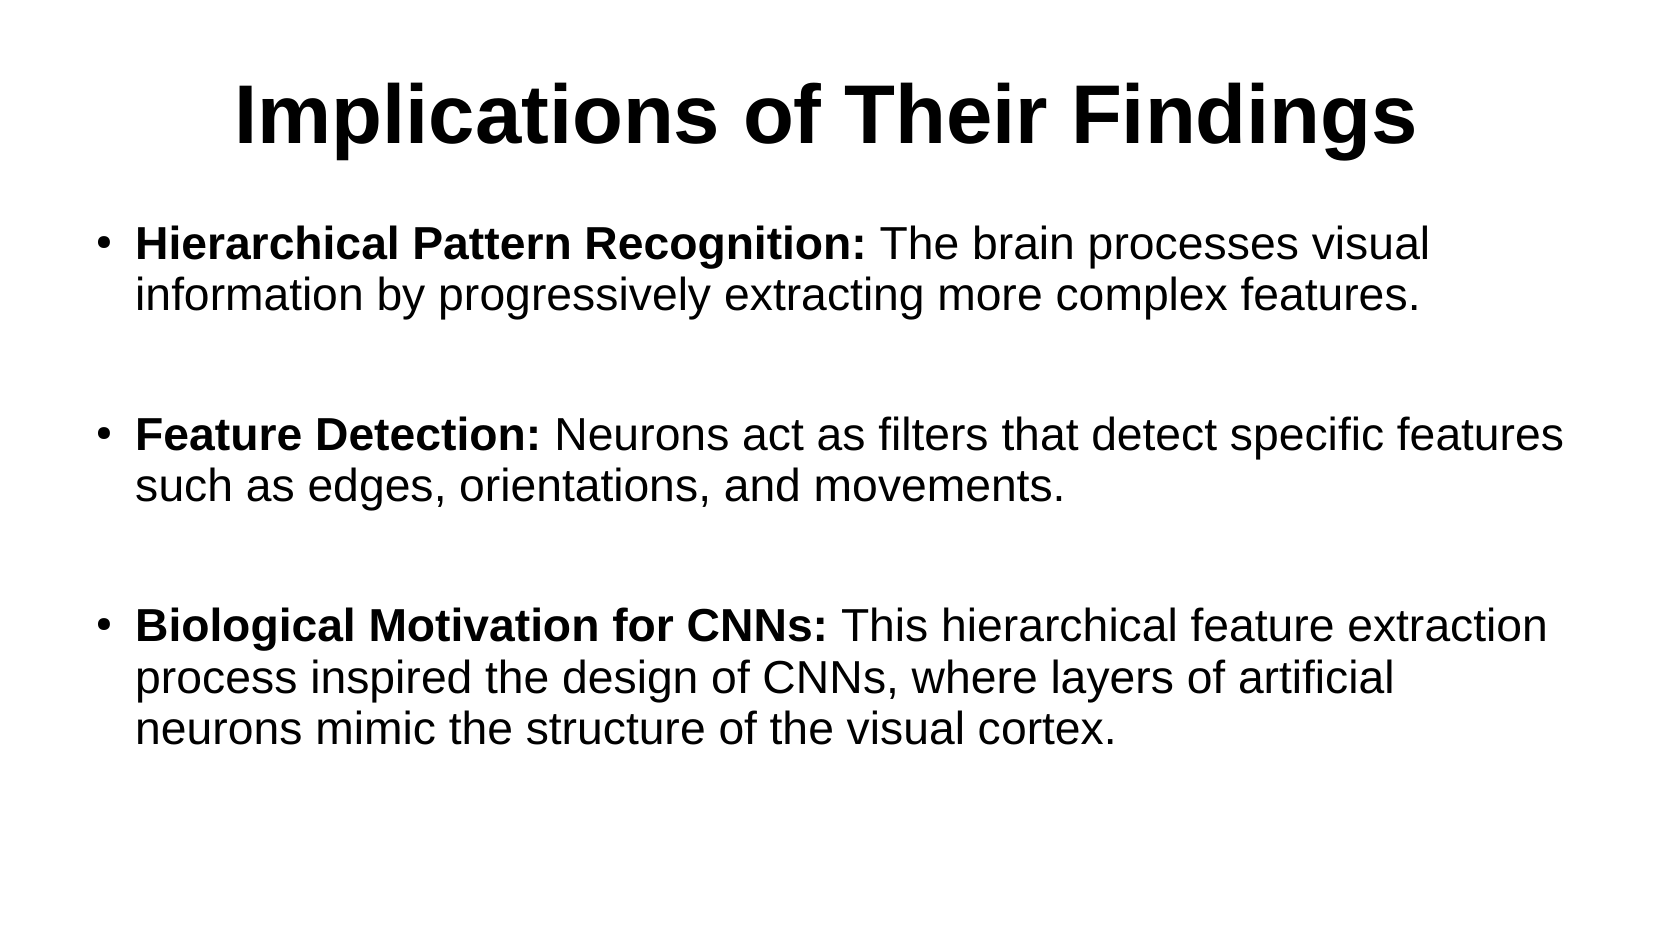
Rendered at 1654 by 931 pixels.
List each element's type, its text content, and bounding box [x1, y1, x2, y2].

title Implications of Their Findings [82, 37, 1571, 193]
list Hierarchical Pattern Recognition: The brain processes visual information by progressively extracting more complex features. Feature Detection: Neurons act as filters that detect specific features such as edges, orientations, and movements. Biological Motivation for CNNs: This hierarchical feature extraction process inspired the design of CNNs, where layers of artificial neurons mimic the structure of the visual cortex. [82, 217, 1571, 758]
